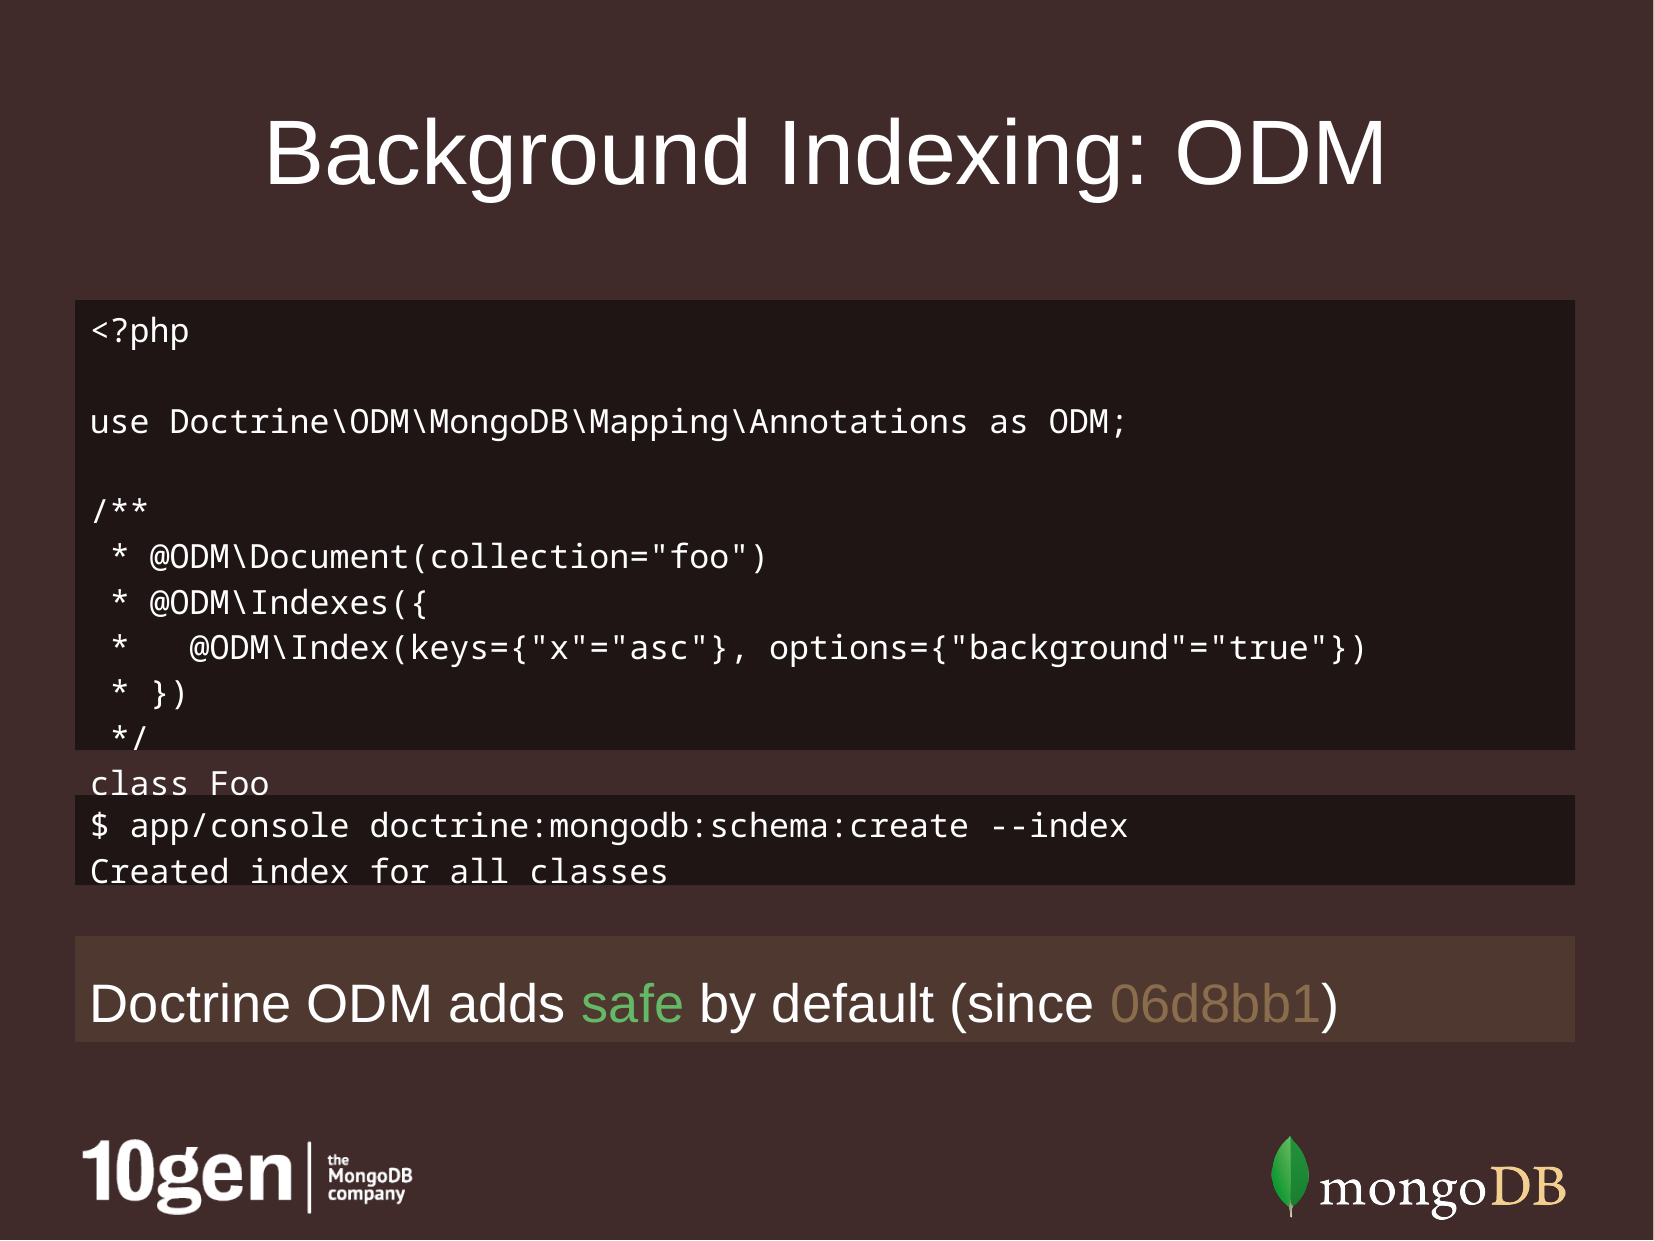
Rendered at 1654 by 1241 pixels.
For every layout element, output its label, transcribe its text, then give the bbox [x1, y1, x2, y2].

title Background Indexing: ODM [82, 49, 1571, 257]
picture [82, 1139, 413, 1215]
text_box $ app/console doctrine:mongodb:schema:create --index Created index for all classes [75, 795, 1576, 886]
text_box <?php use Doctrine\ODM\MongoDB\Mapping\Annotations as ODM; /** * @ODM\Document(collection="foo") * @ODM\Indexes({ * @ODM\Index(keys={"x"="asc"}, options={"background"="true"}) * }) */ class Foo [75, 300, 1576, 751]
text_box Doctrine ODM adds safe by default (since 06d8bb1) [75, 936, 1576, 1021]
picture [1260, 1124, 1576, 1230]
